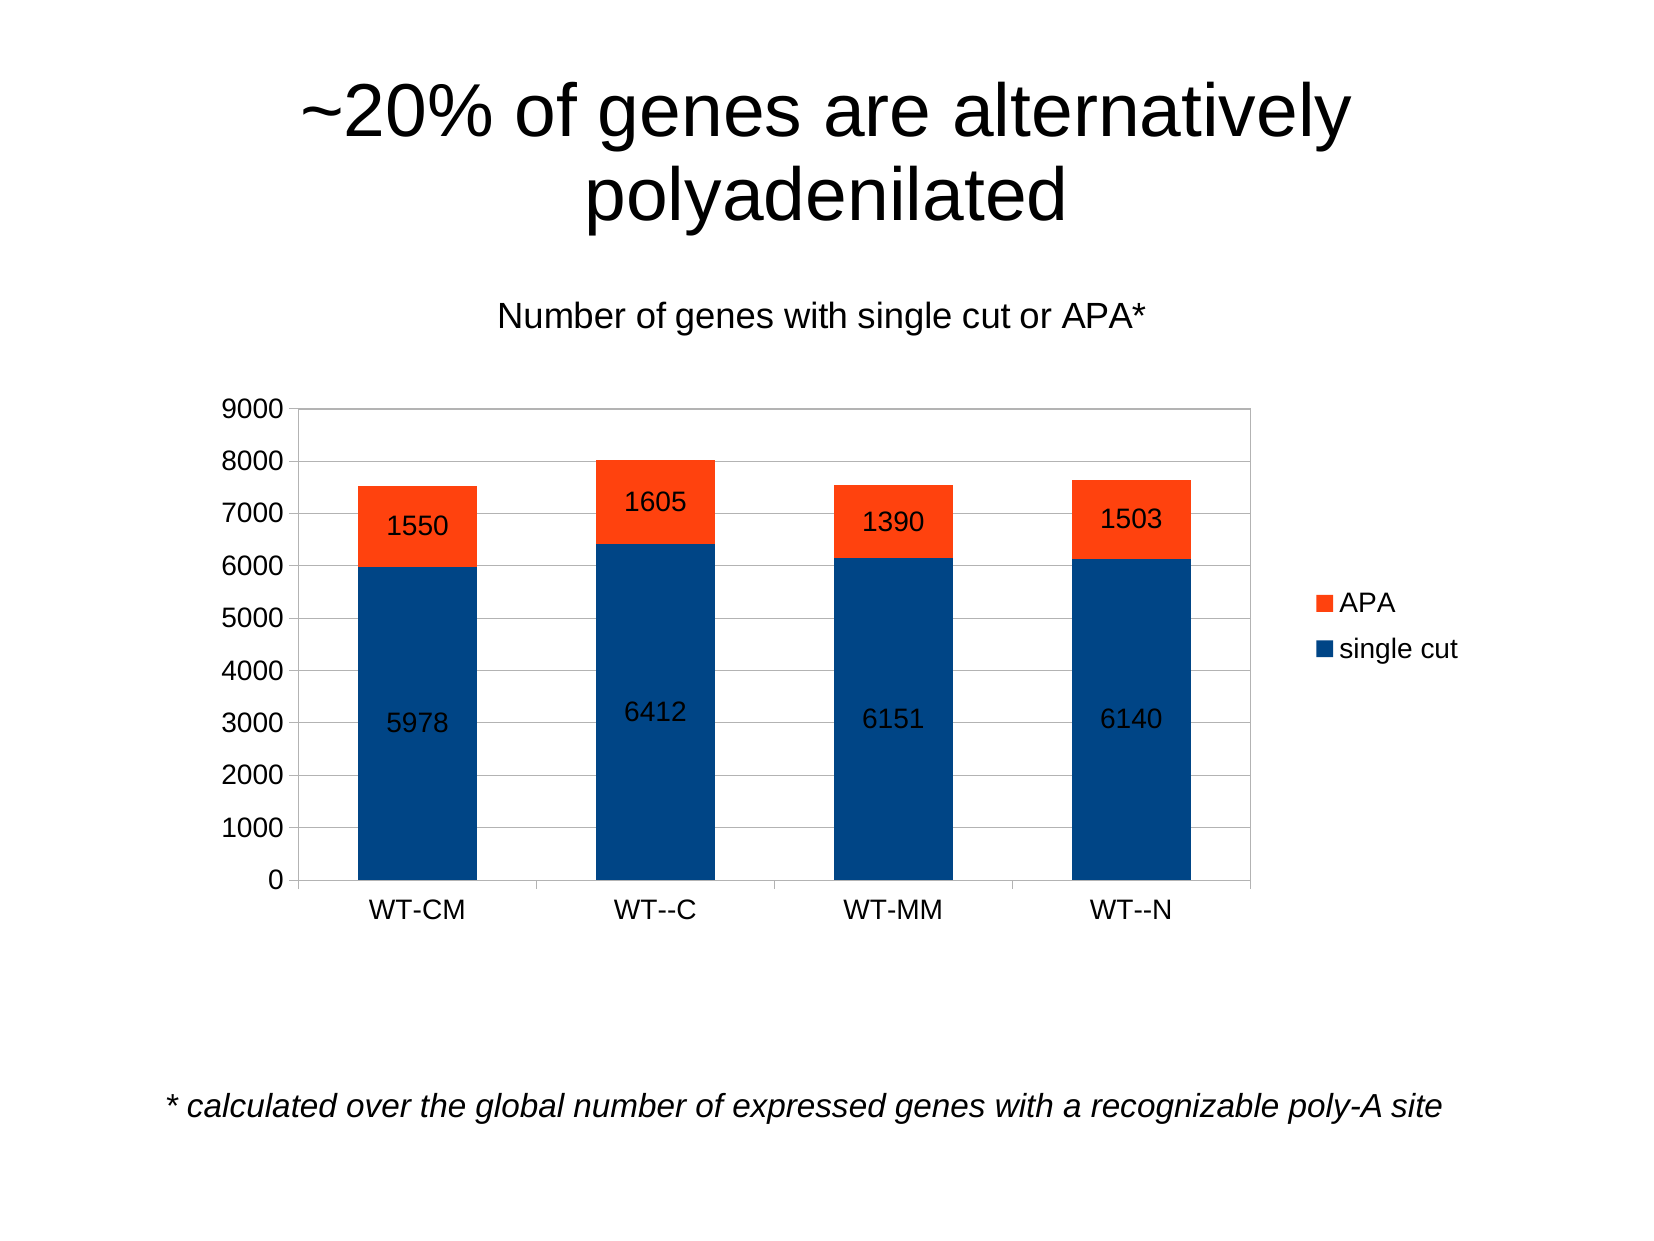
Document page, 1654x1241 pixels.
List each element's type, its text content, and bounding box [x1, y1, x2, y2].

title ~20% of genes are alternatively polyadenilated [82, 49, 1571, 257]
text_box * calculated over the global number of expressed genes with a recognizable poly-A site [150, 1080, 1459, 1132]
chart [150, 262, 1494, 980]
